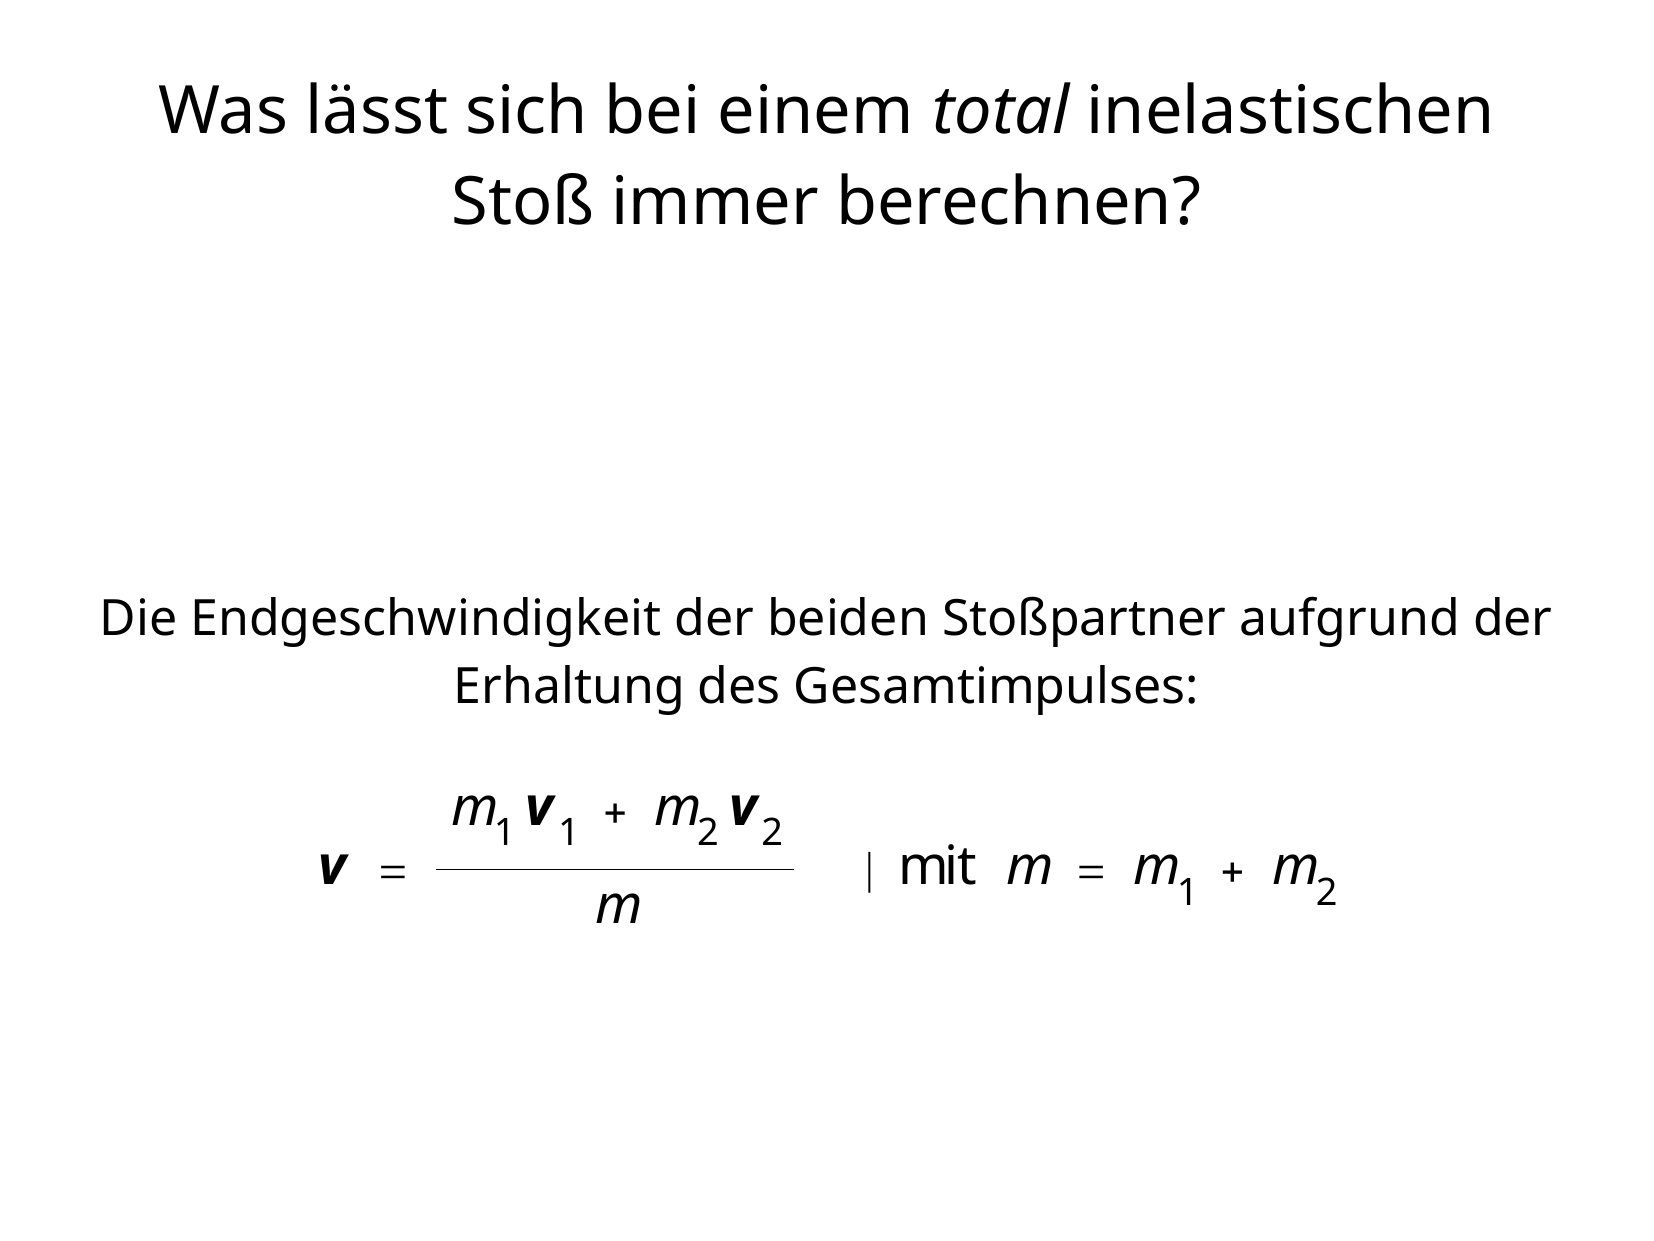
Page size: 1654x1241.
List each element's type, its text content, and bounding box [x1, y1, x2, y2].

subtitle Die Endgeschwindigkeit der beiden Stoßpartner aufgrund der Erhaltung des Gesamtimpulses: [82, 290, 1571, 1010]
title Was lässt sich bei einem total inelastischen Stoß immer berechnen? [82, 49, 1571, 257]
chart [312, 773, 1341, 939]
